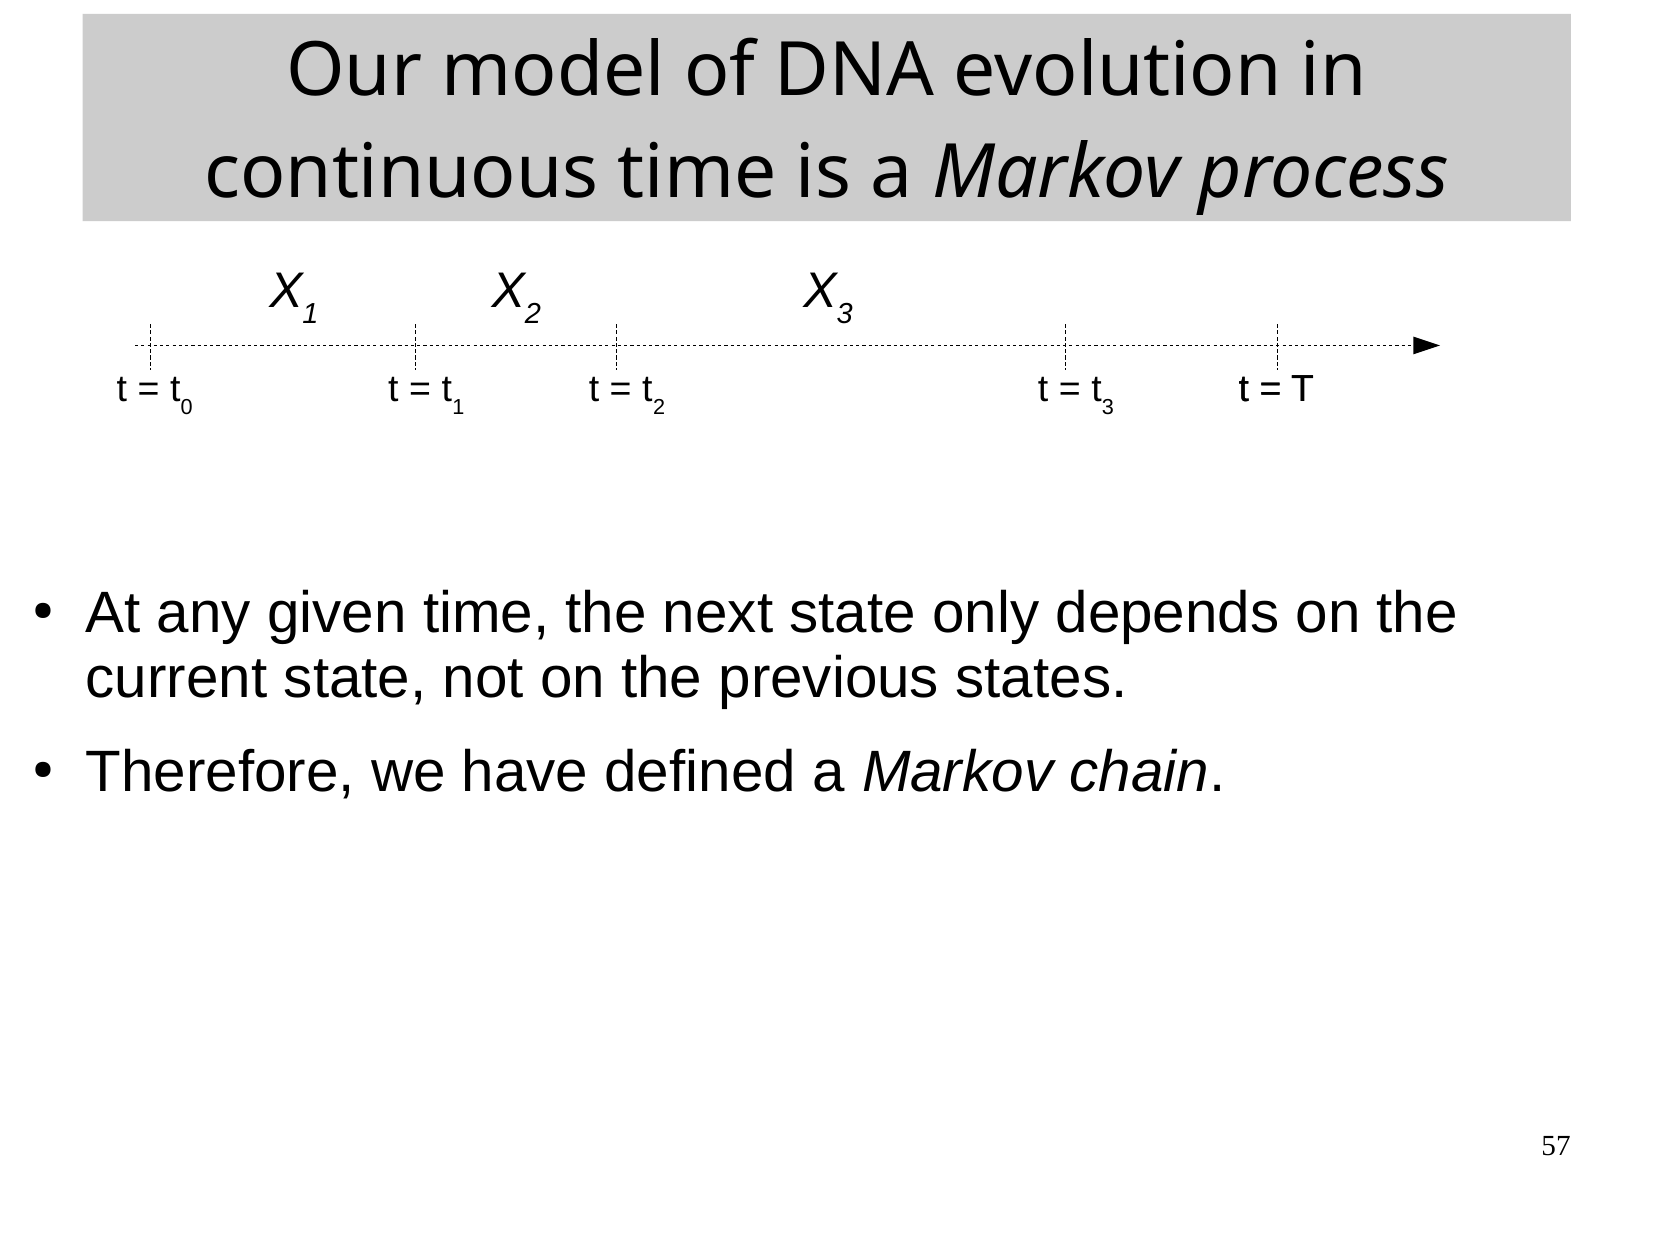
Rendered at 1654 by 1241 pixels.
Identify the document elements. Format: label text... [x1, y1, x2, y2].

text_box t = t2 [574, 360, 683, 427]
title Our model of DNA evolution in continuous time is a Markov process [82, 13, 1571, 222]
text_box X3 [788, 254, 886, 394]
text_box X1 [254, 254, 361, 394]
text_box X2 [476, 254, 579, 394]
text_box t = t0 [101, 360, 211, 427]
text_box t = t1 [373, 360, 482, 427]
text_box t = T [1223, 360, 1333, 418]
text_box t = t3 [1023, 360, 1132, 427]
list At any given time, the next state only depends on the current state, not on the previous states. Therefore, we have defined a Markov chain. [15, 579, 1636, 937]
